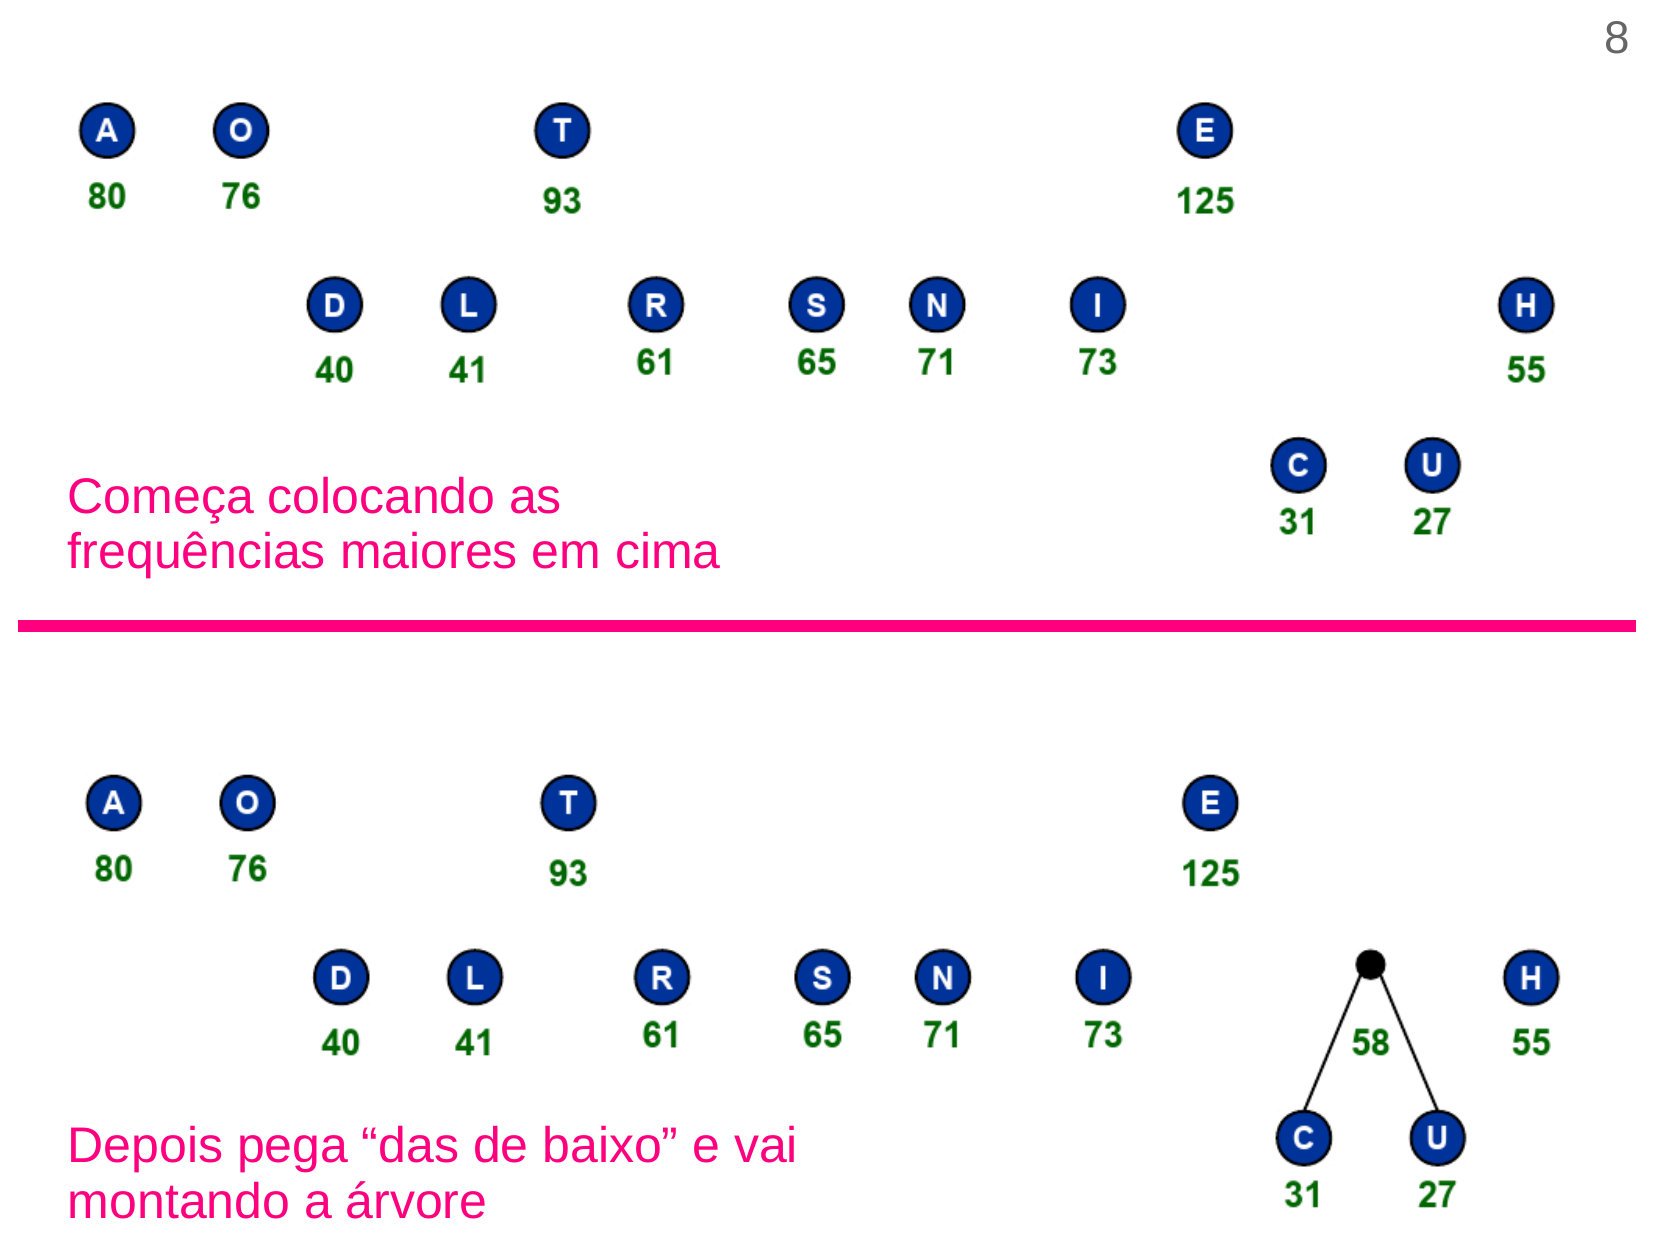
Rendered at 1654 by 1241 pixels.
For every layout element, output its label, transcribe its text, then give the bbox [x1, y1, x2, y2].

picture [74, 98, 1560, 544]
text_box Começa colocando as frequências maiores em cima [53, 460, 810, 587]
text_box Depois pega “das de baixo” e vai montando a árvore [53, 1110, 939, 1237]
picture [76, 761, 1565, 1220]
